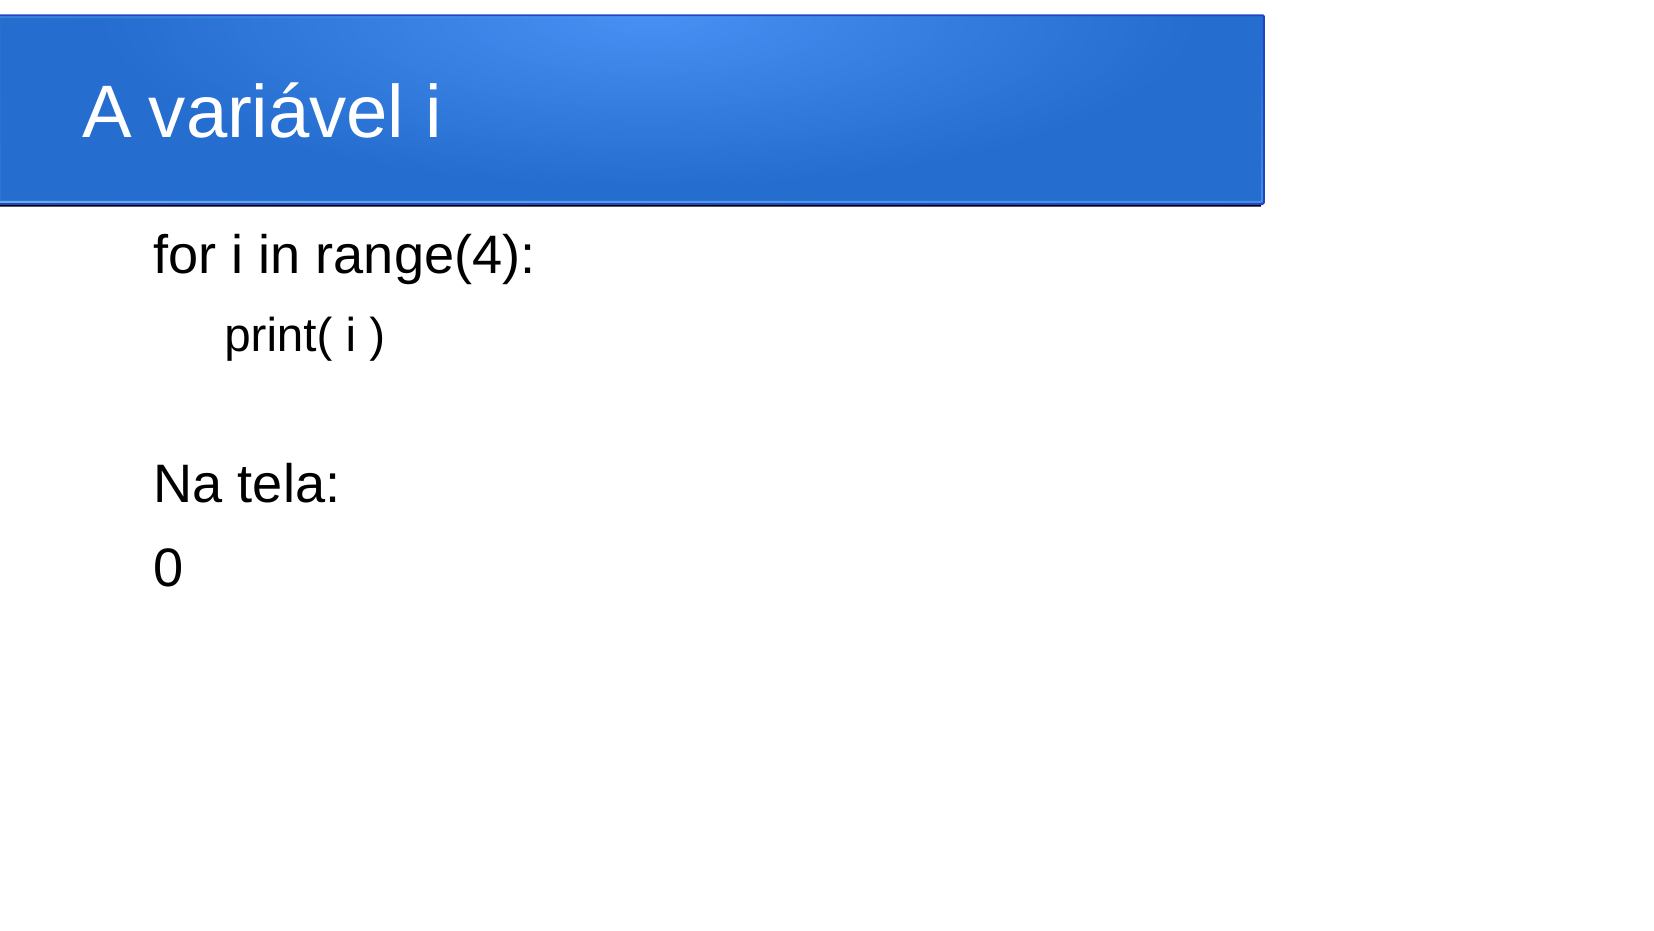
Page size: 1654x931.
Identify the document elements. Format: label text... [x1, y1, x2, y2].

list for i in range(4): print( i ) Na tela: 0 [82, 224, 1571, 764]
title A variável i [82, 35, 1235, 189]
